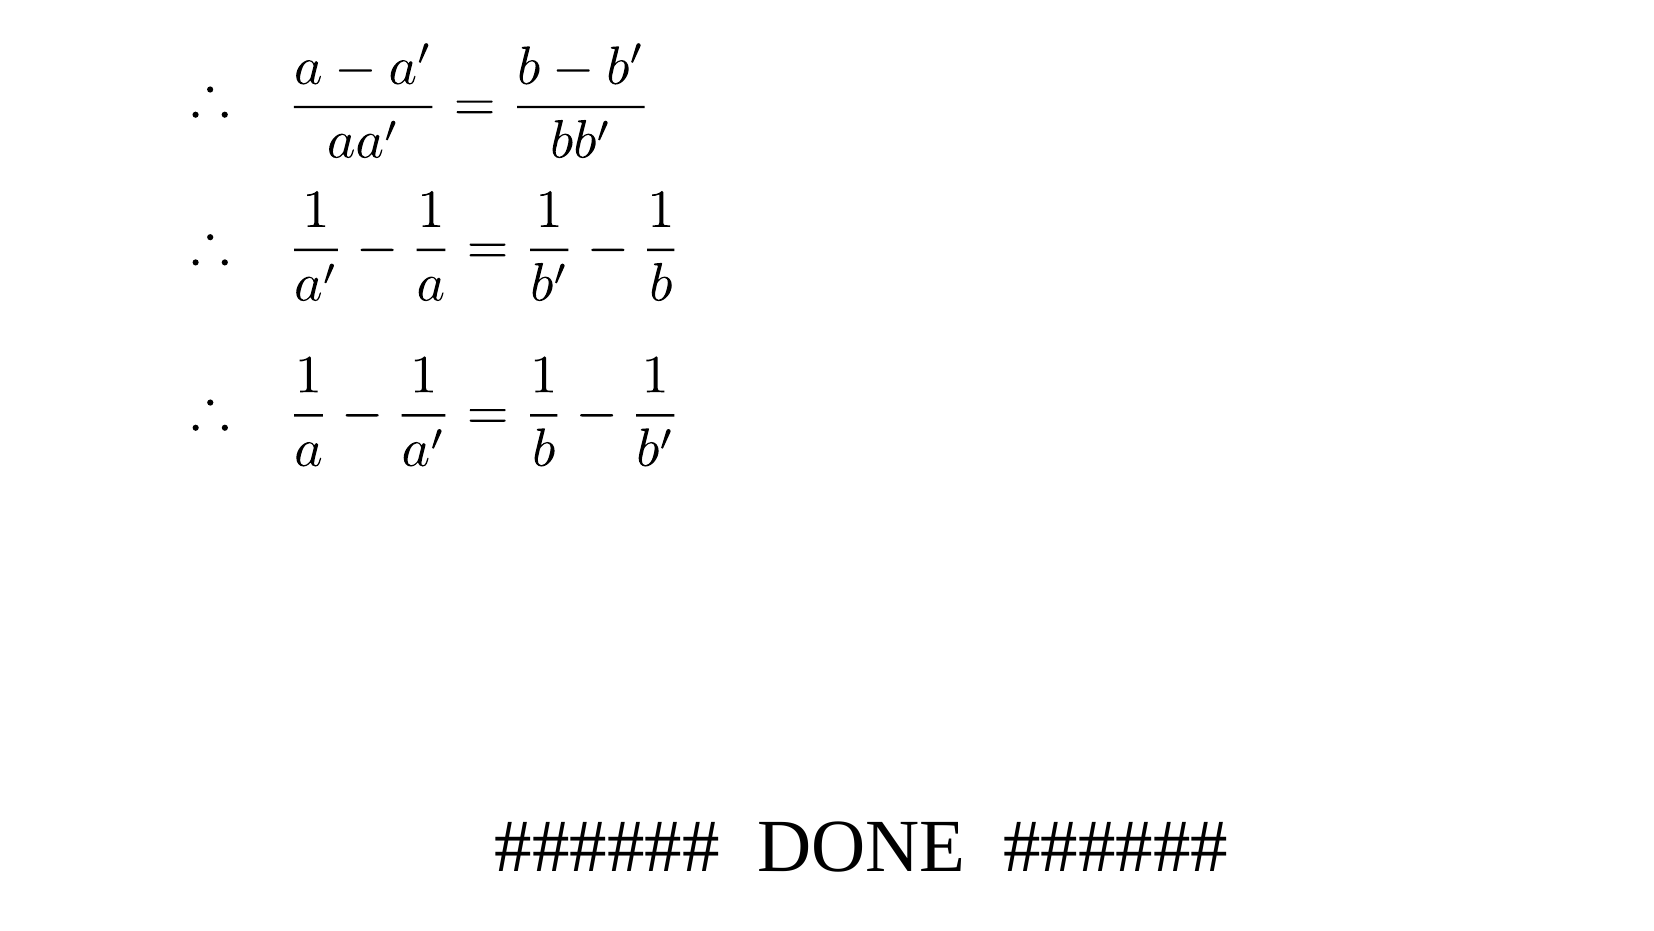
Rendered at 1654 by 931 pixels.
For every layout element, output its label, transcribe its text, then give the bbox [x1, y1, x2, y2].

title ###### DONE ###### [47, 37, 1619, 888]
text_box [293, 43, 645, 159]
text_box [294, 356, 675, 467]
text_box [192, 86, 228, 118]
text_box [192, 234, 228, 266]
text_box [294, 190, 675, 302]
text_box [192, 399, 228, 431]
